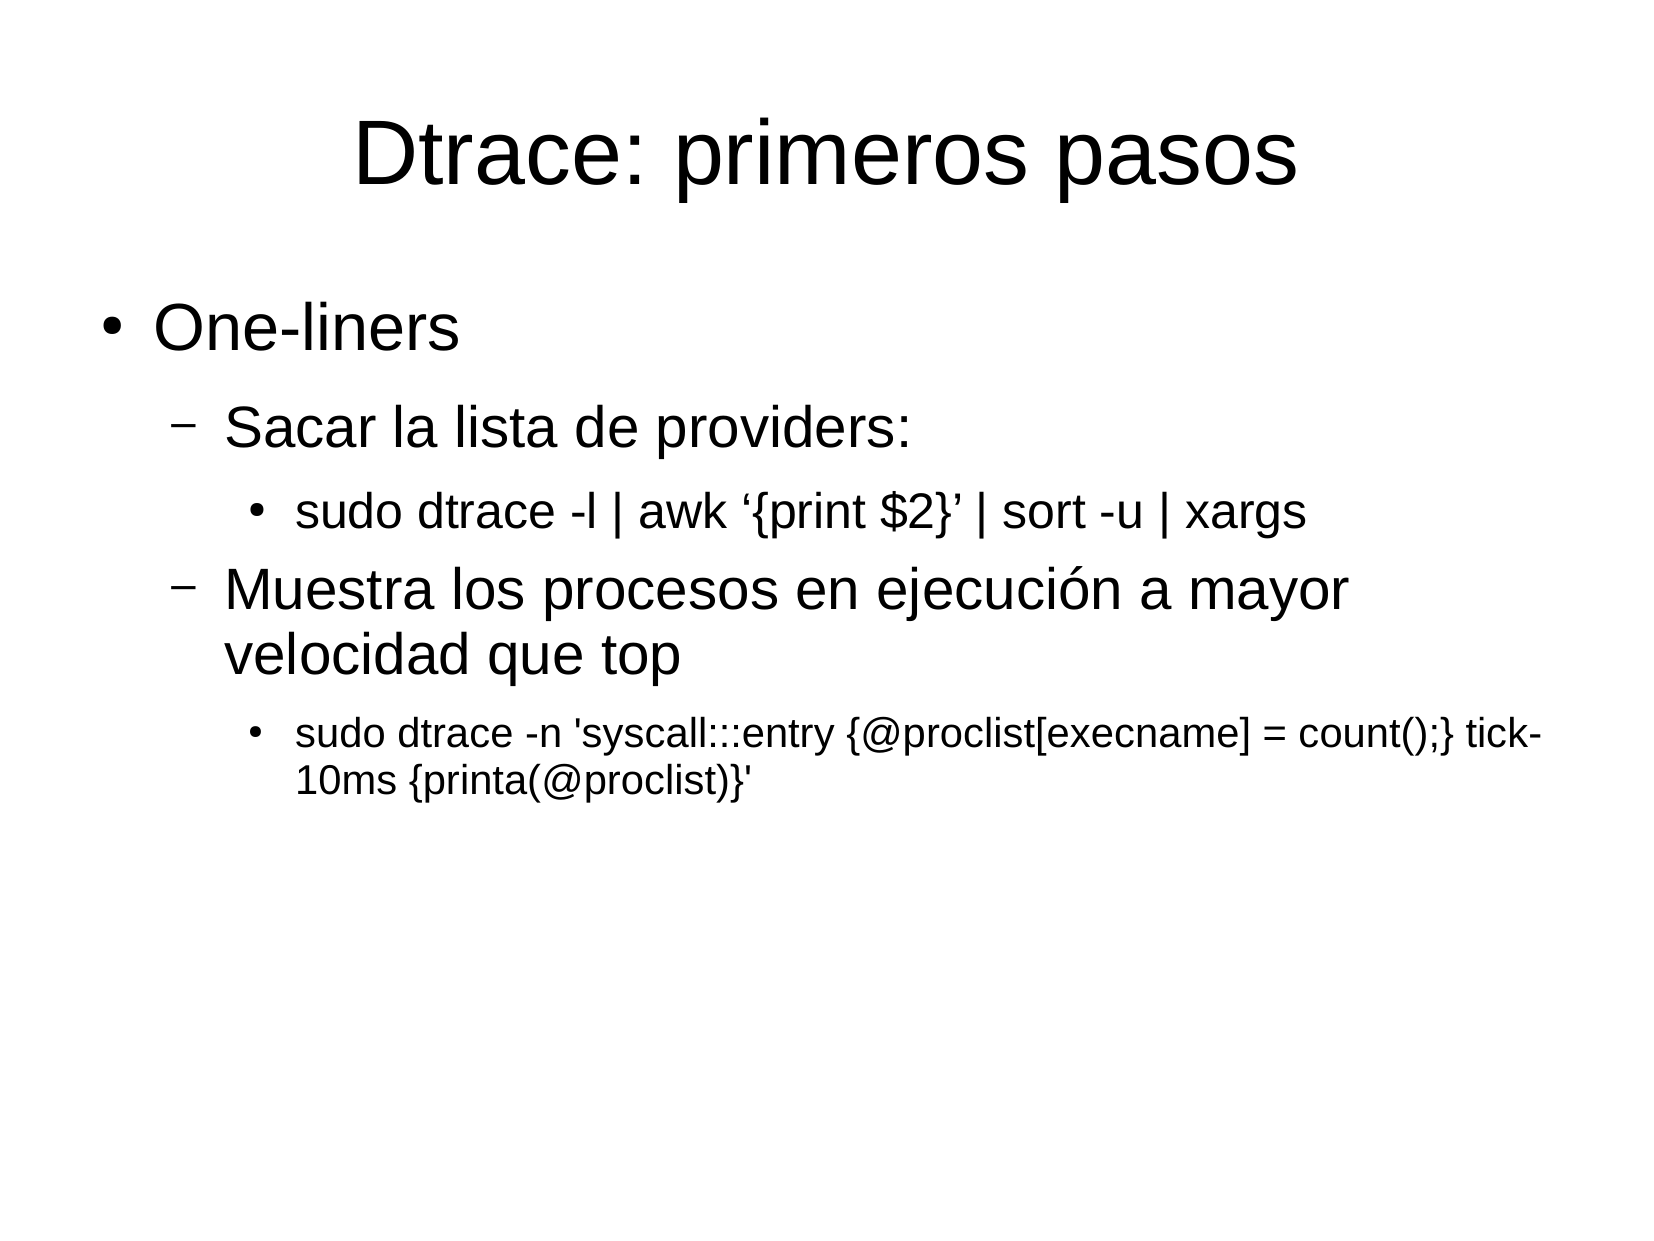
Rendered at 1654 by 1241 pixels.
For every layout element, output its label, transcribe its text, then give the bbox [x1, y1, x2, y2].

list One-liners Sacar la lista de providers: sudo dtrace -l | awk ‘{print $2}’ | sort -u | xargs Muestra los procesos en ejecución a mayor velocidad que top sudo dtrace -n 'syscall:::entry {@proclist[execname] = count();} tick-10ms {printa(@proclist)}' [82, 290, 1571, 1010]
title Dtrace: primeros pasos [82, 49, 1571, 257]
